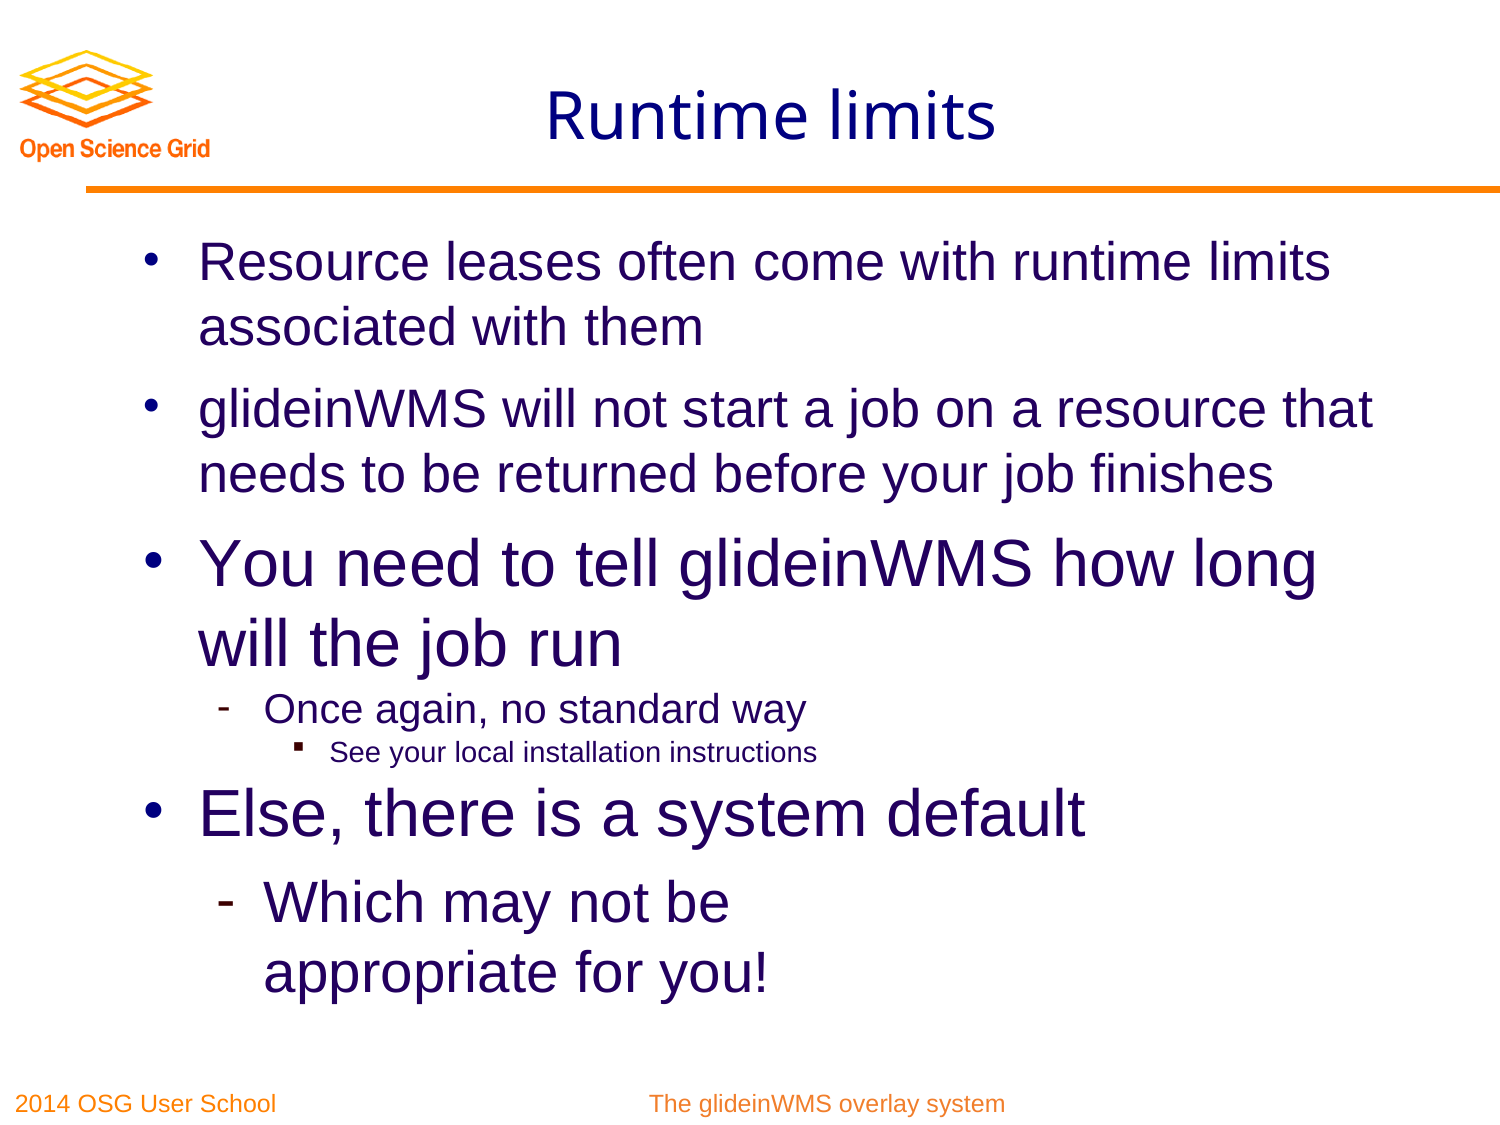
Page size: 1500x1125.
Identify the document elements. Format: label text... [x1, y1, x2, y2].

list Resource leases often come with runtime limits associated with them glideinWMS will not start a job on a resource that needs to be returned before your job finishes You need to tell glideinWMS how long will the job run Once again, no standard way See your local installation instructions Else, there is a system default Which may not be appropriate for you! [127, 218, 1403, 1043]
title Runtime limits [201, 18, 1342, 207]
picture [0, 27, 201, 179]
